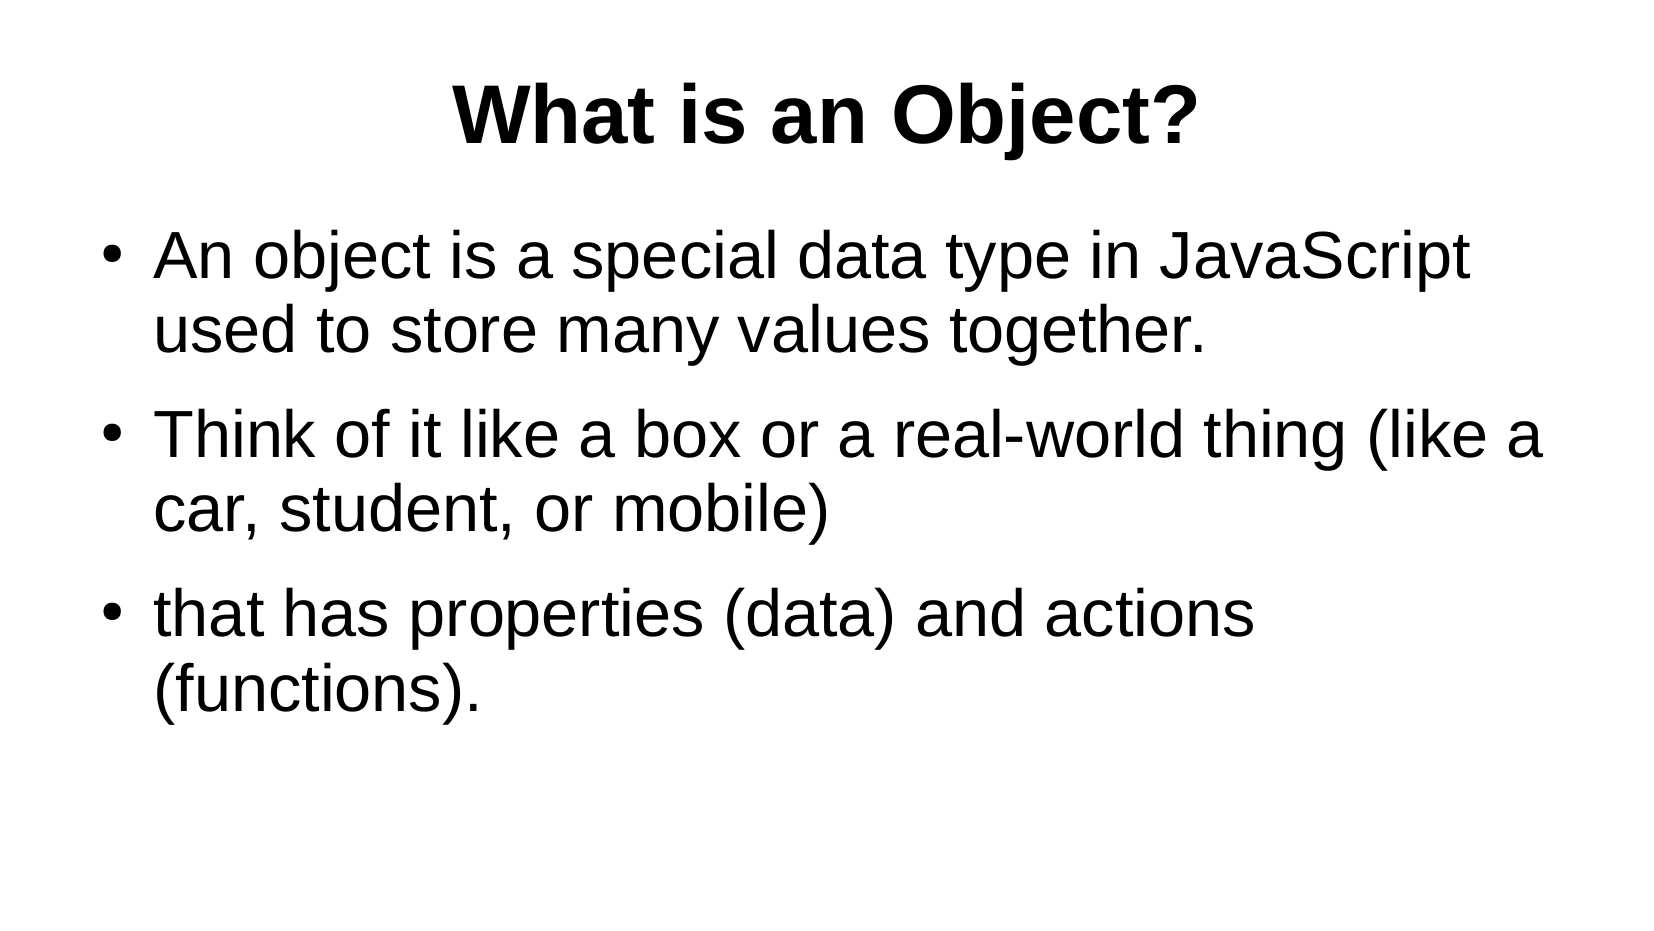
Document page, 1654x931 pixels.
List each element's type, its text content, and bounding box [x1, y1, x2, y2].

title What is an Object? [82, 37, 1571, 193]
list An object is a special data type in JavaScript used to store many values together. Think of it like a box or a real-world thing (like a car, student, or mobile) that has properties (data) and actions (functions). [82, 217, 1571, 758]
